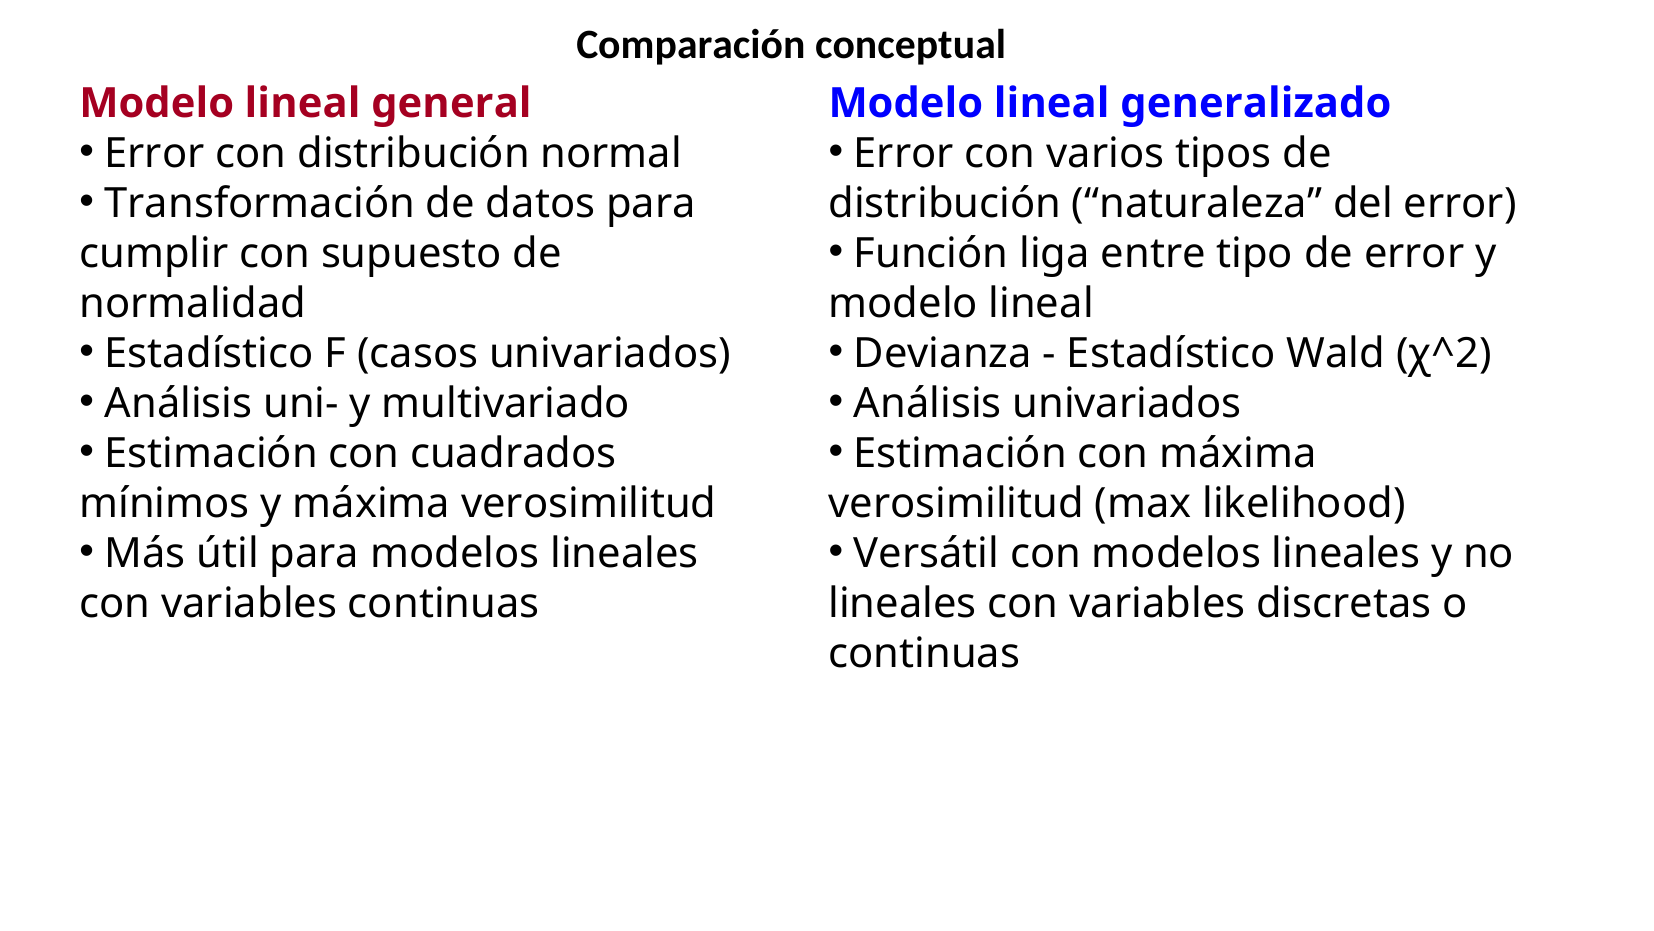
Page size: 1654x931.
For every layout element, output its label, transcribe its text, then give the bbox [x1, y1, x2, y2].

text_box Comparación conceptual [561, 9, 1022, 76]
text_box Modelo lineal generalizado Error con varios tipos de distribución (“naturaleza” del error) Función liga entre tipo de error y modelo lineal Devianza - Estadístico Wald (χ^2) Análisis univariados Estimación con máxima verosimilitud (max likelihood) Versátil con modelos lineales y no lineales con variables discretas o continuas [813, 67, 1576, 684]
text_box Modelo lineal general Error con distribución normal Transformación de datos para cumplir con supuesto de normalidad Estadístico F (casos univariados) Análisis uni- y multivariado Estimación con cuadrados mínimos y máxima verosimilitud Más útil para modelos lineales con variables continuas [64, 67, 775, 634]
